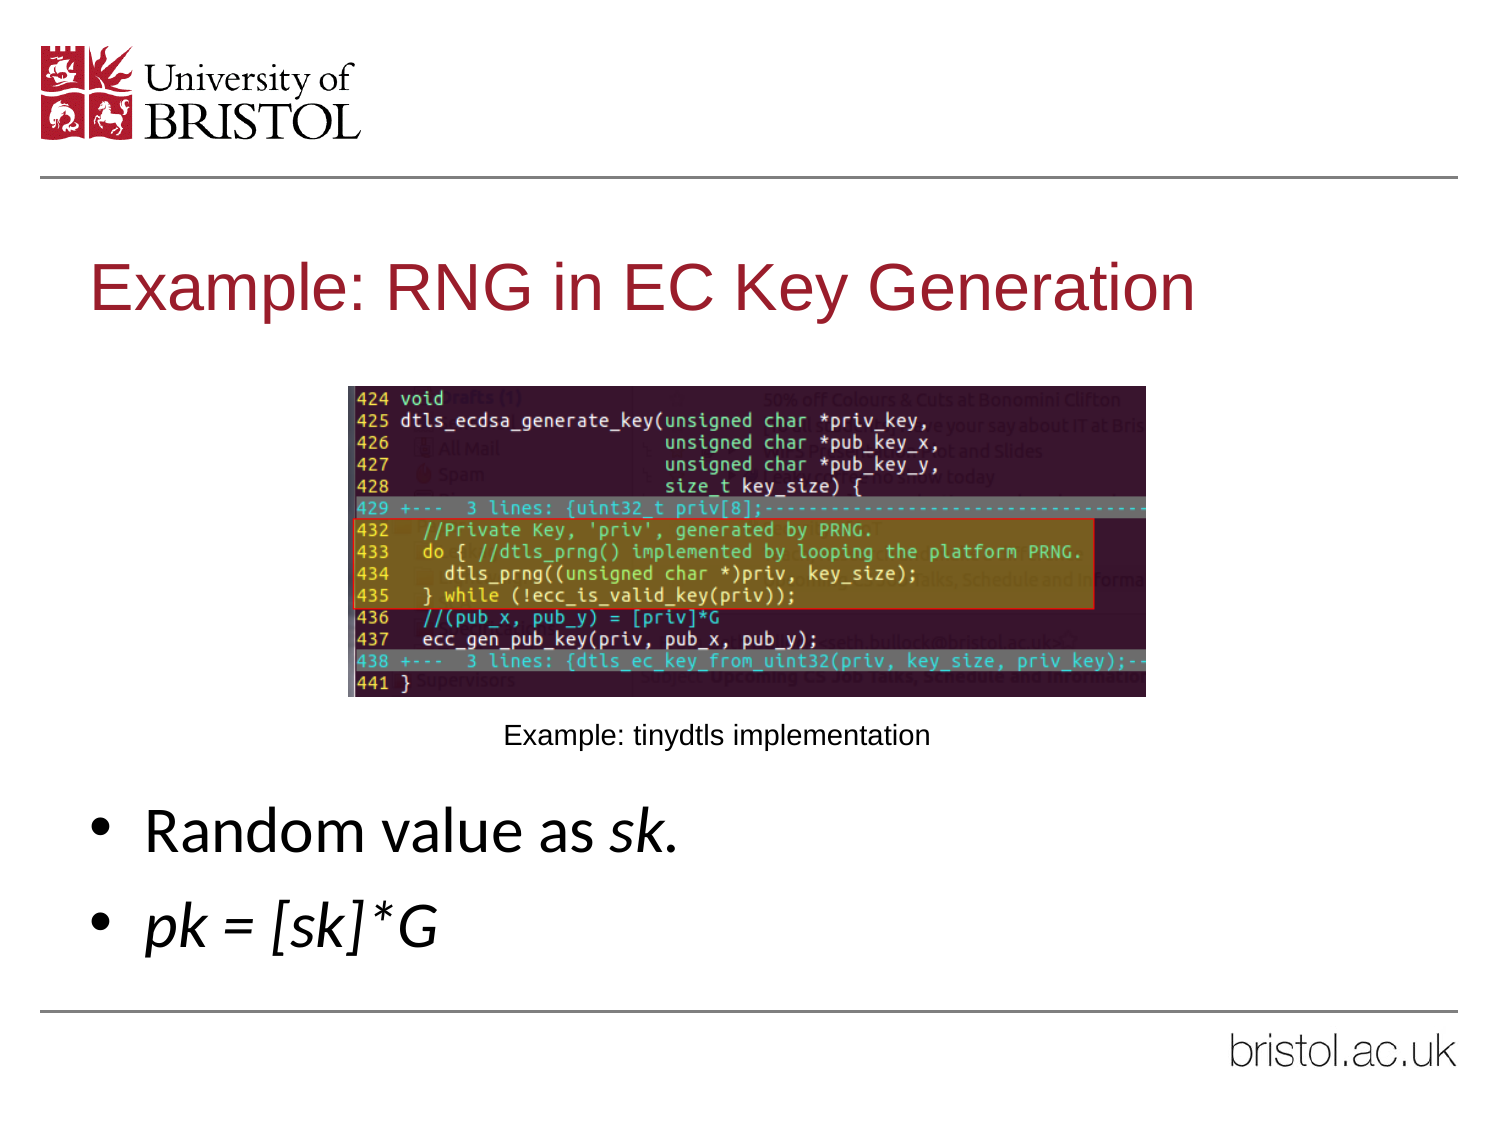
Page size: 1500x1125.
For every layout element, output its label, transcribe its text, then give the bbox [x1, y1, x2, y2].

list Random value as sk. pk = [sk]*G [75, 779, 1426, 969]
title Example: RNG in EC Key Generation [75, 190, 1426, 378]
picture [41, 46, 361, 140]
text_box Example: tinydtls implementation [488, 708, 969, 759]
picture [1214, 1023, 1459, 1080]
picture [348, 386, 1146, 697]
